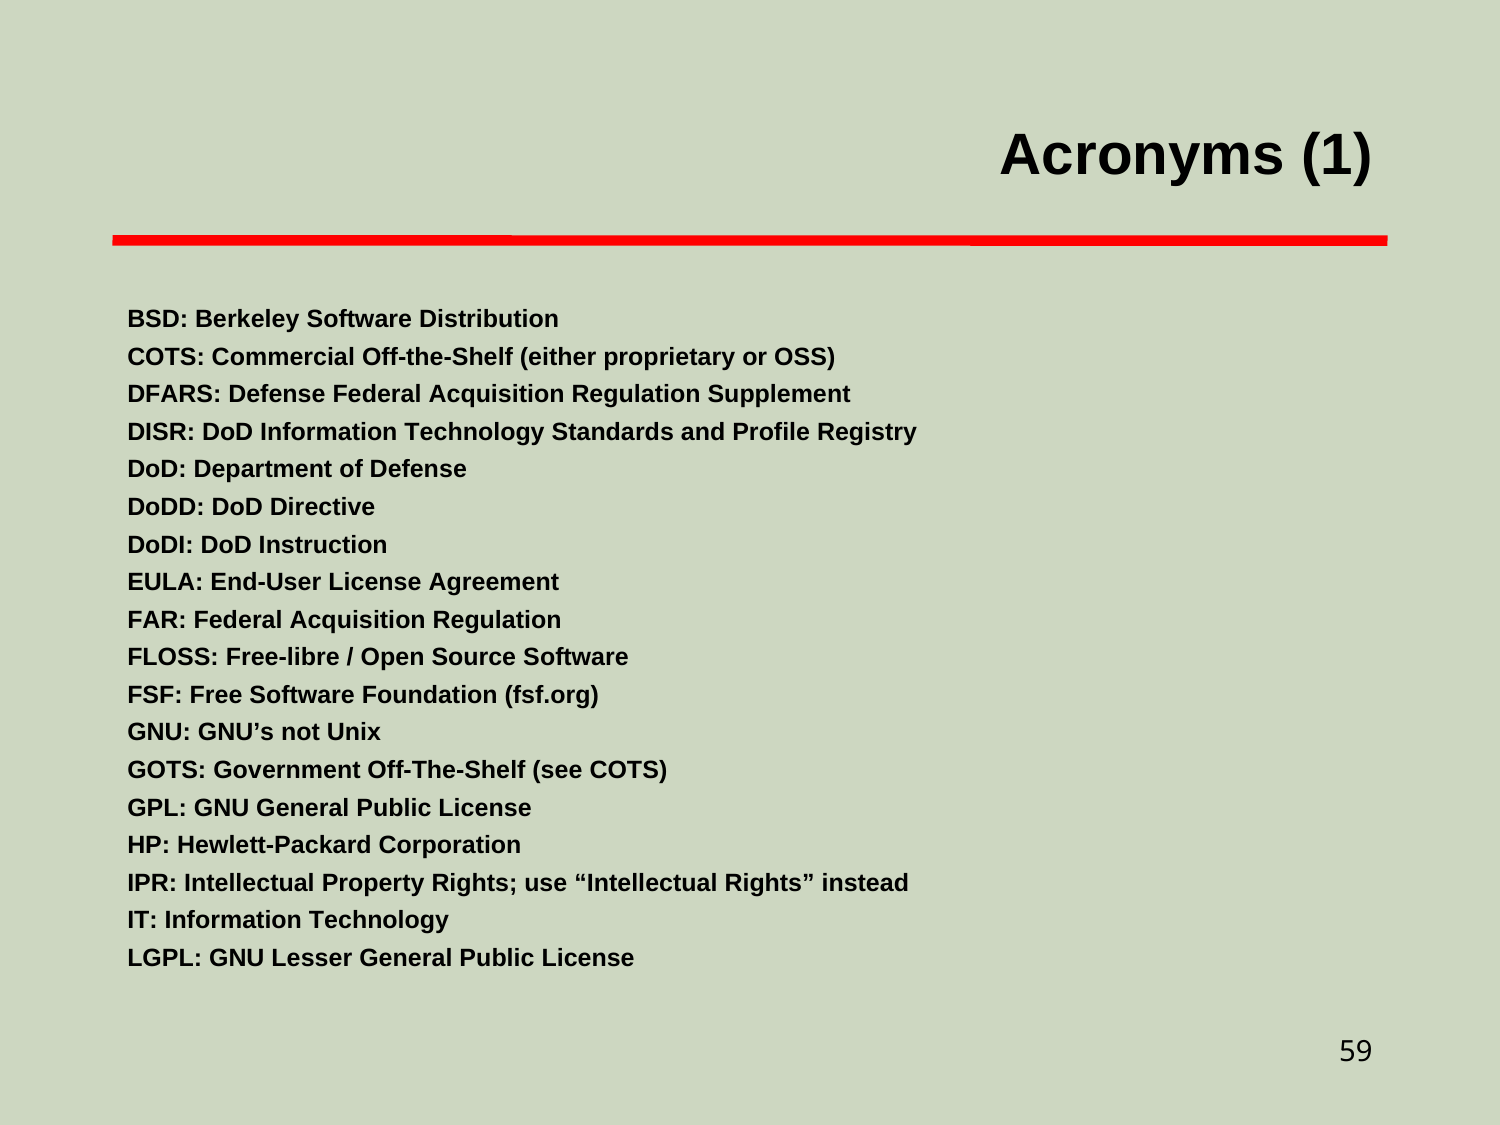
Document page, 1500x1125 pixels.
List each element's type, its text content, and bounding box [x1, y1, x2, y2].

title Acronyms (1)‏ [337, 85, 1388, 224]
list BSD: Berkeley Software Distribution COTS: Commercial Off-the-Shelf (either proprietary or OSS) DFARS: Defense Federal Acquisition Regulation Supplement DISR: DoD Information Technology Standards and Profile Registry DoD: Department of Defense DoDD: DoD Directive DoDI: DoD Instruction EULA: End-User License Agreement FAR: Federal Acquisition Regulation FLOSS: Free-libre / Open Source Software FSF: Free Software Foundation (fsf.org) GNU: GNU’s not Unix GOTS: Government Off-The-Shelf (see COTS) GPL: GNU General Public License HP: Hewlett-Packard Corporation IPR: Intellectual Property Rights; use “Intellectual Rights” instead IT: Information Technology LGPL: GNU Lesser General Public License [112, 299, 1388, 1000]
